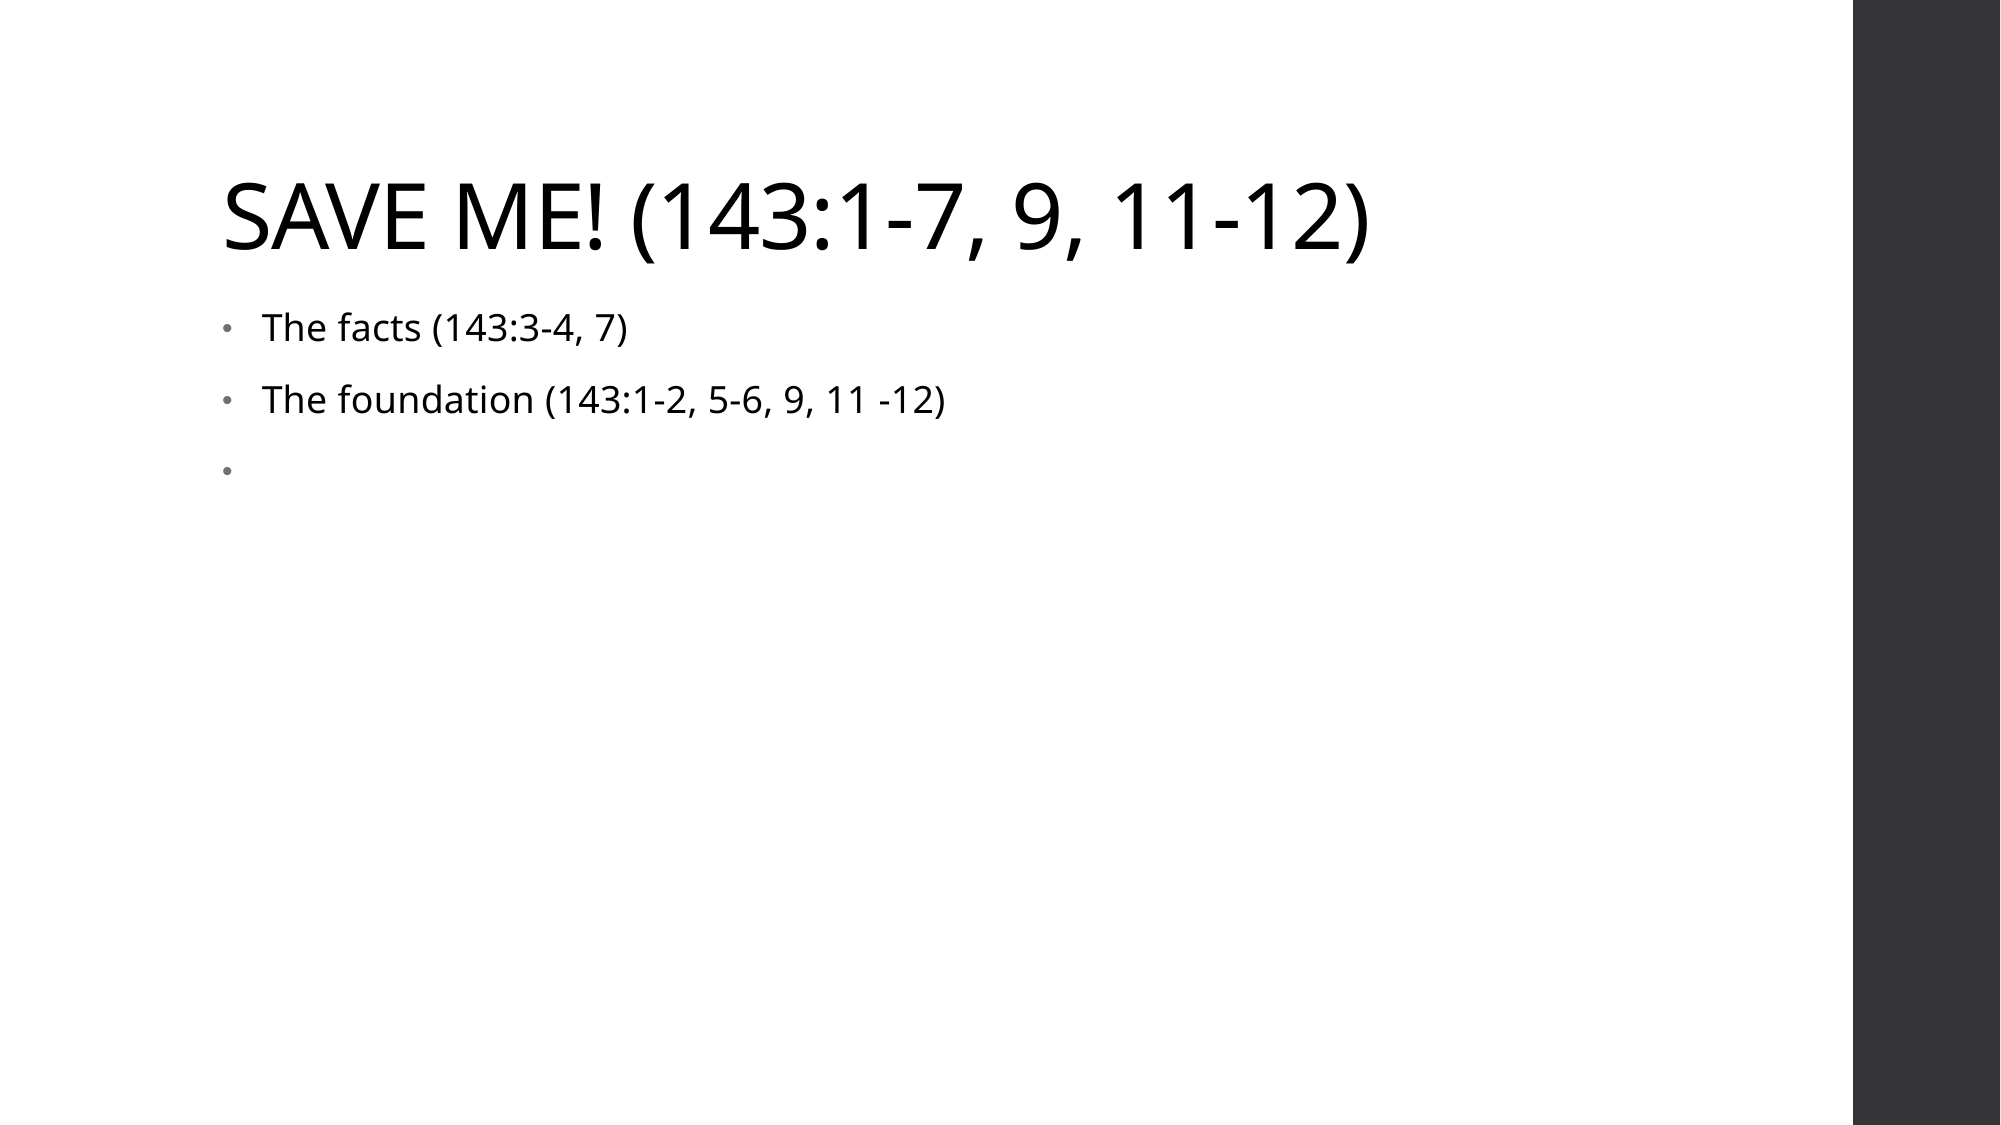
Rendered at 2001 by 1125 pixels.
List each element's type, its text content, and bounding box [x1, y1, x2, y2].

list The facts (143:3-4, 7) The foundation (143:1-2, 5-6, 9, 11 -12) [206, 299, 1617, 1014]
title SAVE ME! (143:1-7, 9, 11-12) [206, 60, 1797, 278]
